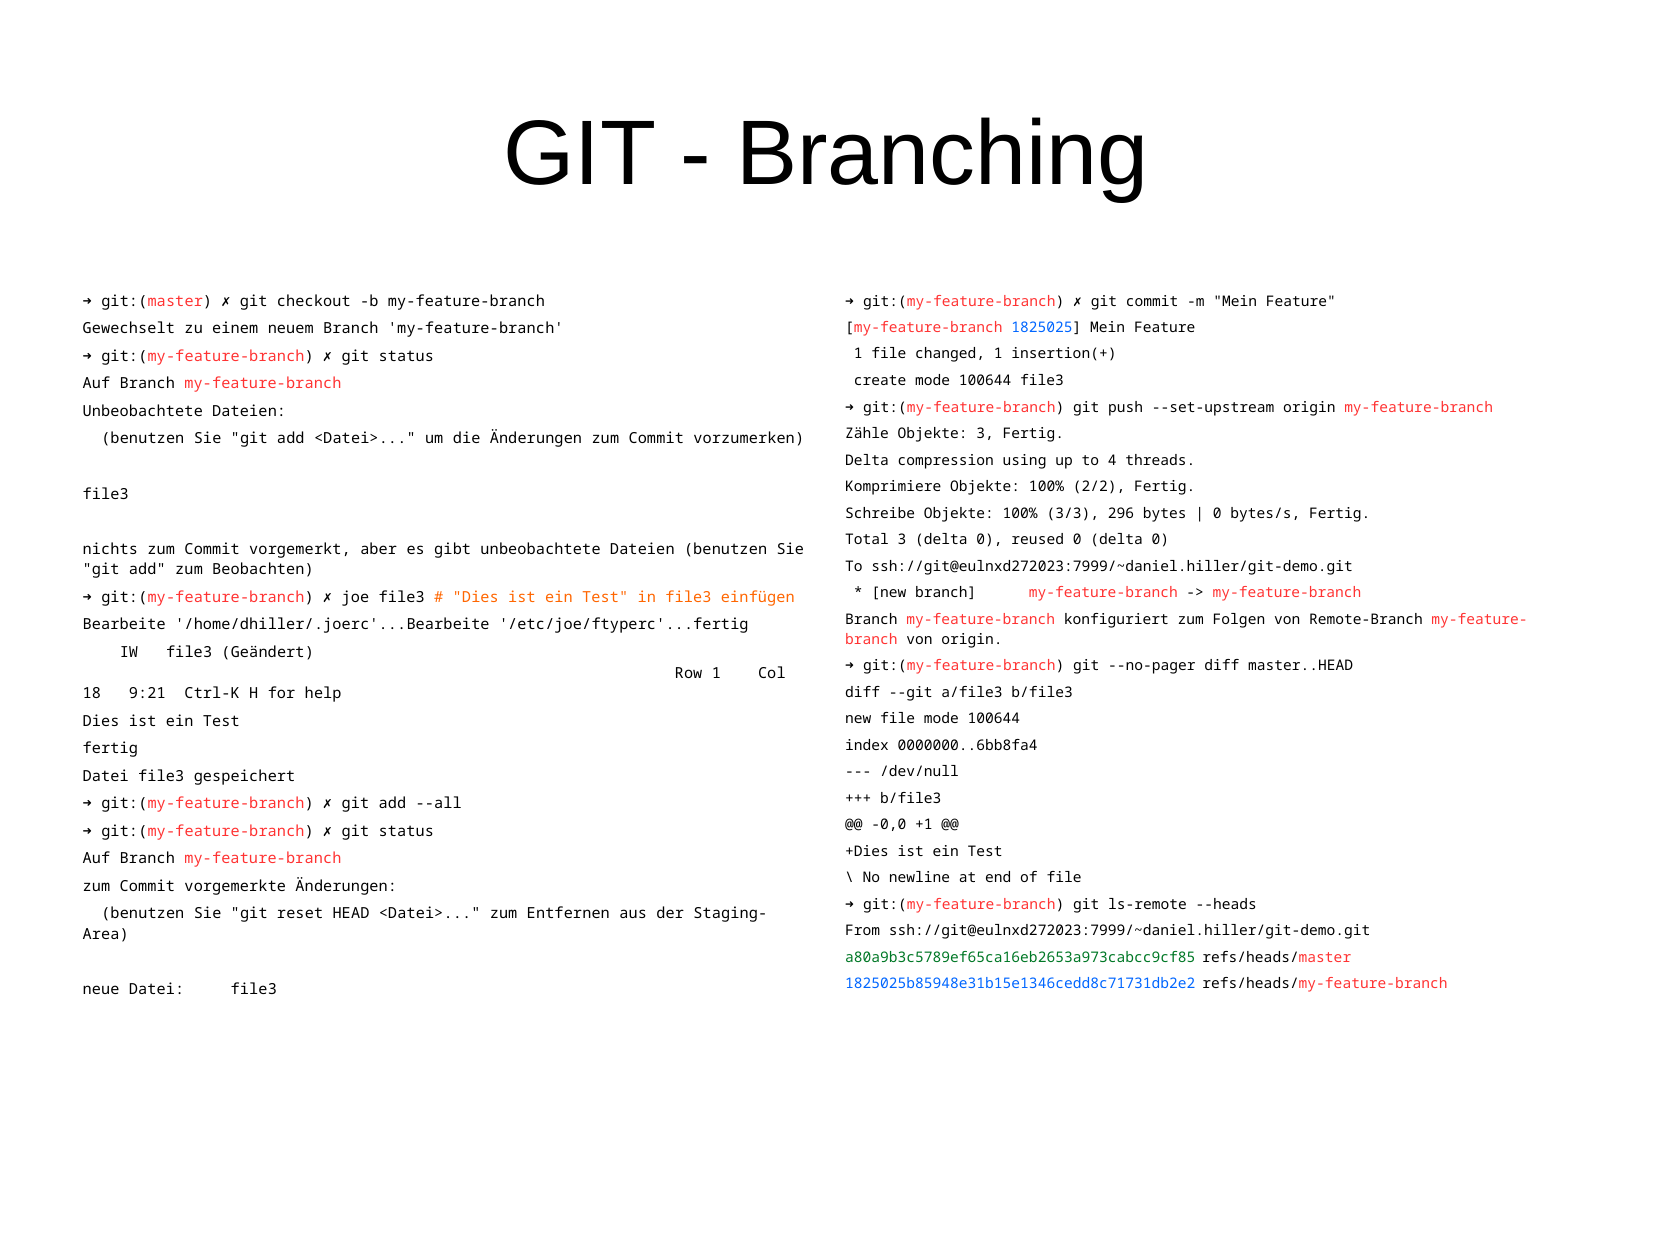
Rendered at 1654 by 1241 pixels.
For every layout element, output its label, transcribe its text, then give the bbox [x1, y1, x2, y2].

list ➜ git:(my-feature-branch) ✗ git commit -m "Mein Feature" [my-feature-branch 1825025] Mein Feature 1 file changed, 1 insertion(+) create mode 100644 file3 ➜ git:(my-feature-branch) git push --set-upstream origin my-feature-branch Zähle Objekte: 3, Fertig. Delta compression using up to 4 threads. Komprimiere Objekte: 100% (2/2), Fertig. Schreibe Objekte: 100% (3/3), 296 bytes | 0 bytes/s, Fertig. Total 3 (delta 0), reused 0 (delta 0) To ssh://git@eulnxd272023:7999/~daniel.hiller/git-demo.git * [new branch] my-feature-branch -> my-feature-branch Branch my-feature-branch konfiguriert zum Folgen von Remote-Branch my-feature-branch von origin. ➜ git:(my-feature-branch) git --no-pager diff master..HEAD diff --git a/file3 b/file3 new file mode 100644 index 0000000..6bb8fa4 --- /dev/null +++ b/file3 @@ -0,0 +1 @@ +Dies ist ein Test \ No newline at end of file ➜ git:(my-feature-branch) git ls-remote --heads From ssh://git@eulnxd272023:7999/~daniel.hiller/git-demo.git a80a9b3c5789ef65ca16eb2653a973cabcc9cf85 refs/heads/master 1825025b85948e31b15e1346cedd8c71731db2e2 refs/heads/my-feature-branch [845, 290, 1572, 1010]
title GIT - Branching [82, 49, 1571, 257]
list ➜ git:(master) ✗ git checkout -b my-feature-branch Gewechselt zu einem neuem Branch 'my-feature-branch' ➜ git:(my-feature-branch) ✗ git status Auf Branch my-feature-branch Unbeobachtete Dateien: (benutzen Sie "git add <Datei>..." um die Änderungen zum Commit vorzumerken) file3 nichts zum Commit vorgemerkt, aber es gibt unbeobachtete Dateien (benutzen Sie "git add" zum Beobachten) ➜ git:(my-feature-branch) ✗ joe file3 # "Dies ist ein Test" in file3 einfügen Bearbeite '/home/dhiller/.joerc'...Bearbeite '/etc/joe/ftyperc'...fertig IW file3 (Geändert) Row 1 Col 18 9:21 Ctrl-K H for help Dies ist ein Test fertig Datei file3 gespeichert ➜ git:(my-feature-branch) ✗ git add --all ➜ git:(my-feature-branch) ✗ git status Auf Branch my-feature-branch zum Commit vorgemerkte Änderungen: (benutzen Sie "git reset HEAD <Datei>..." zum Entfernen aus der Staging-Area) neue Datei: file3 [82, 290, 809, 1010]
